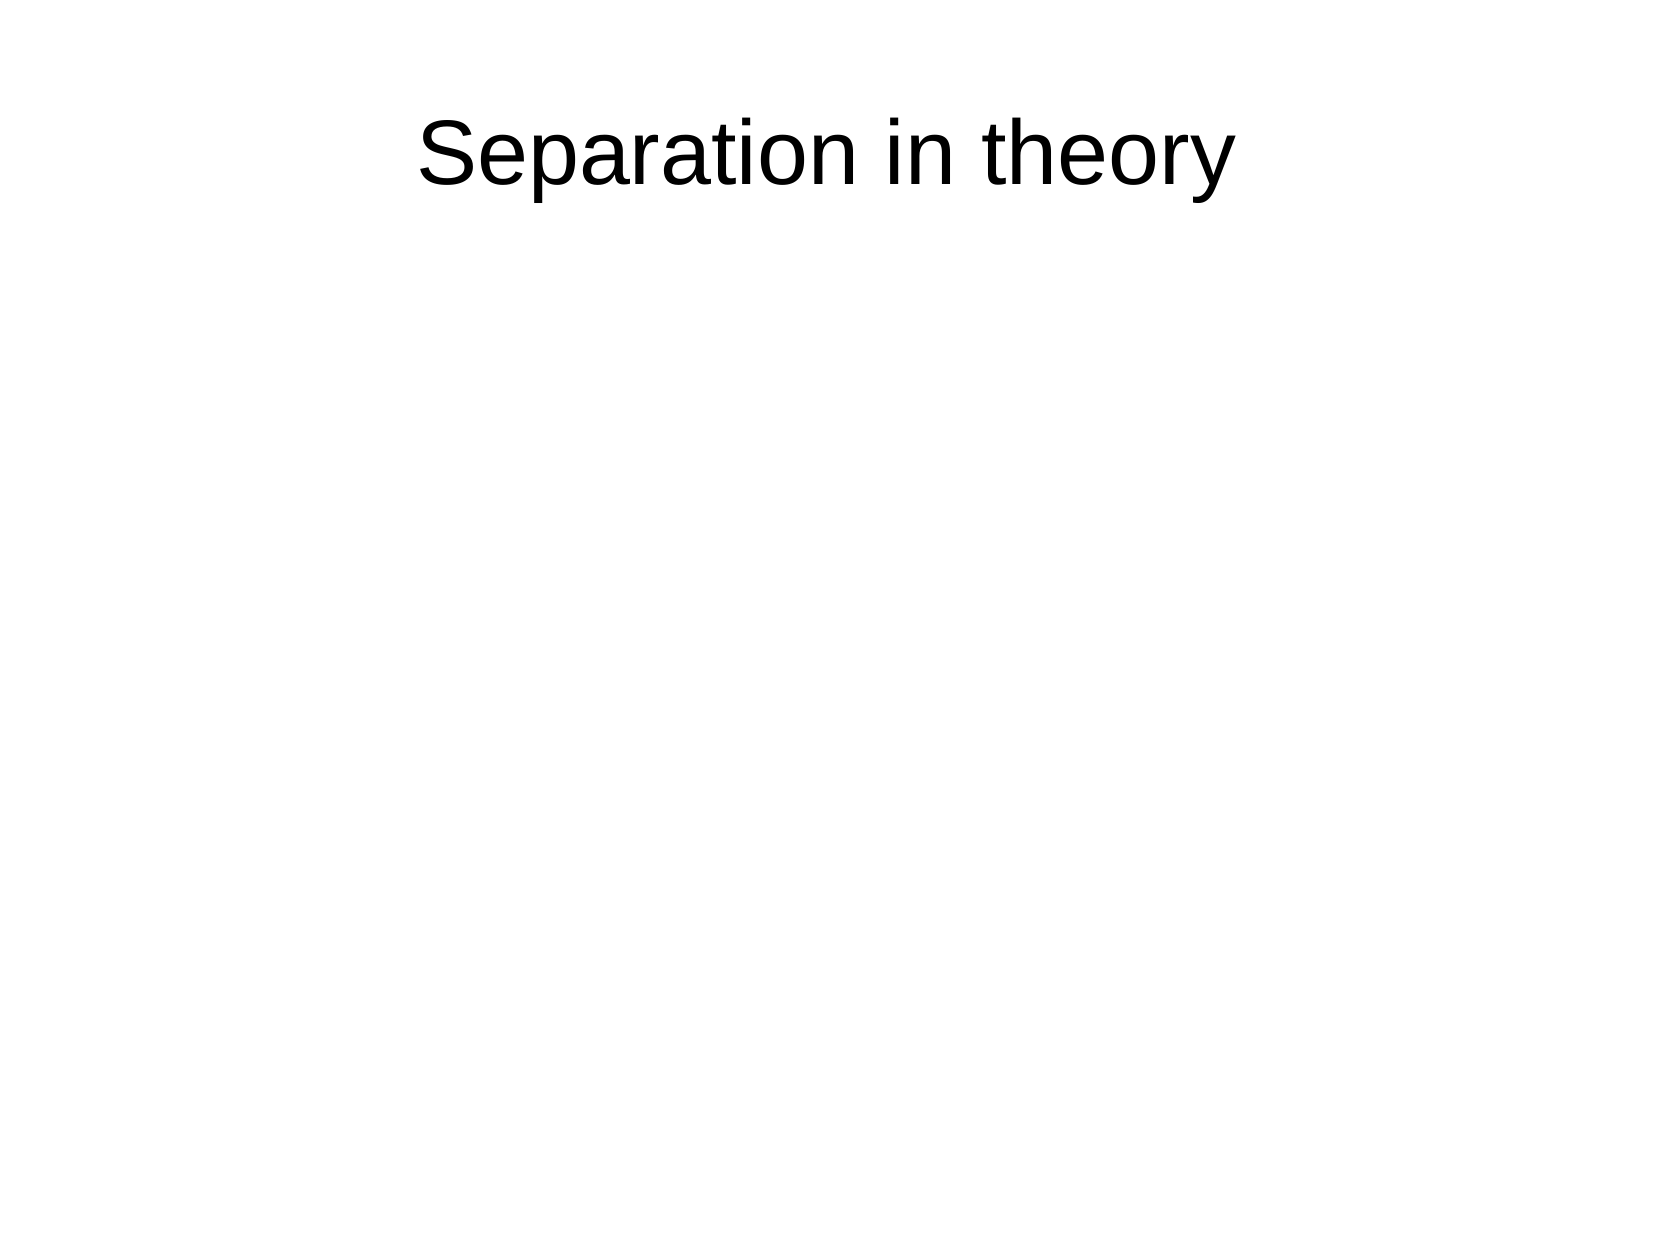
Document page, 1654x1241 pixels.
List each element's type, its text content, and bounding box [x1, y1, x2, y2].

title Separation in theory [82, 49, 1571, 257]
